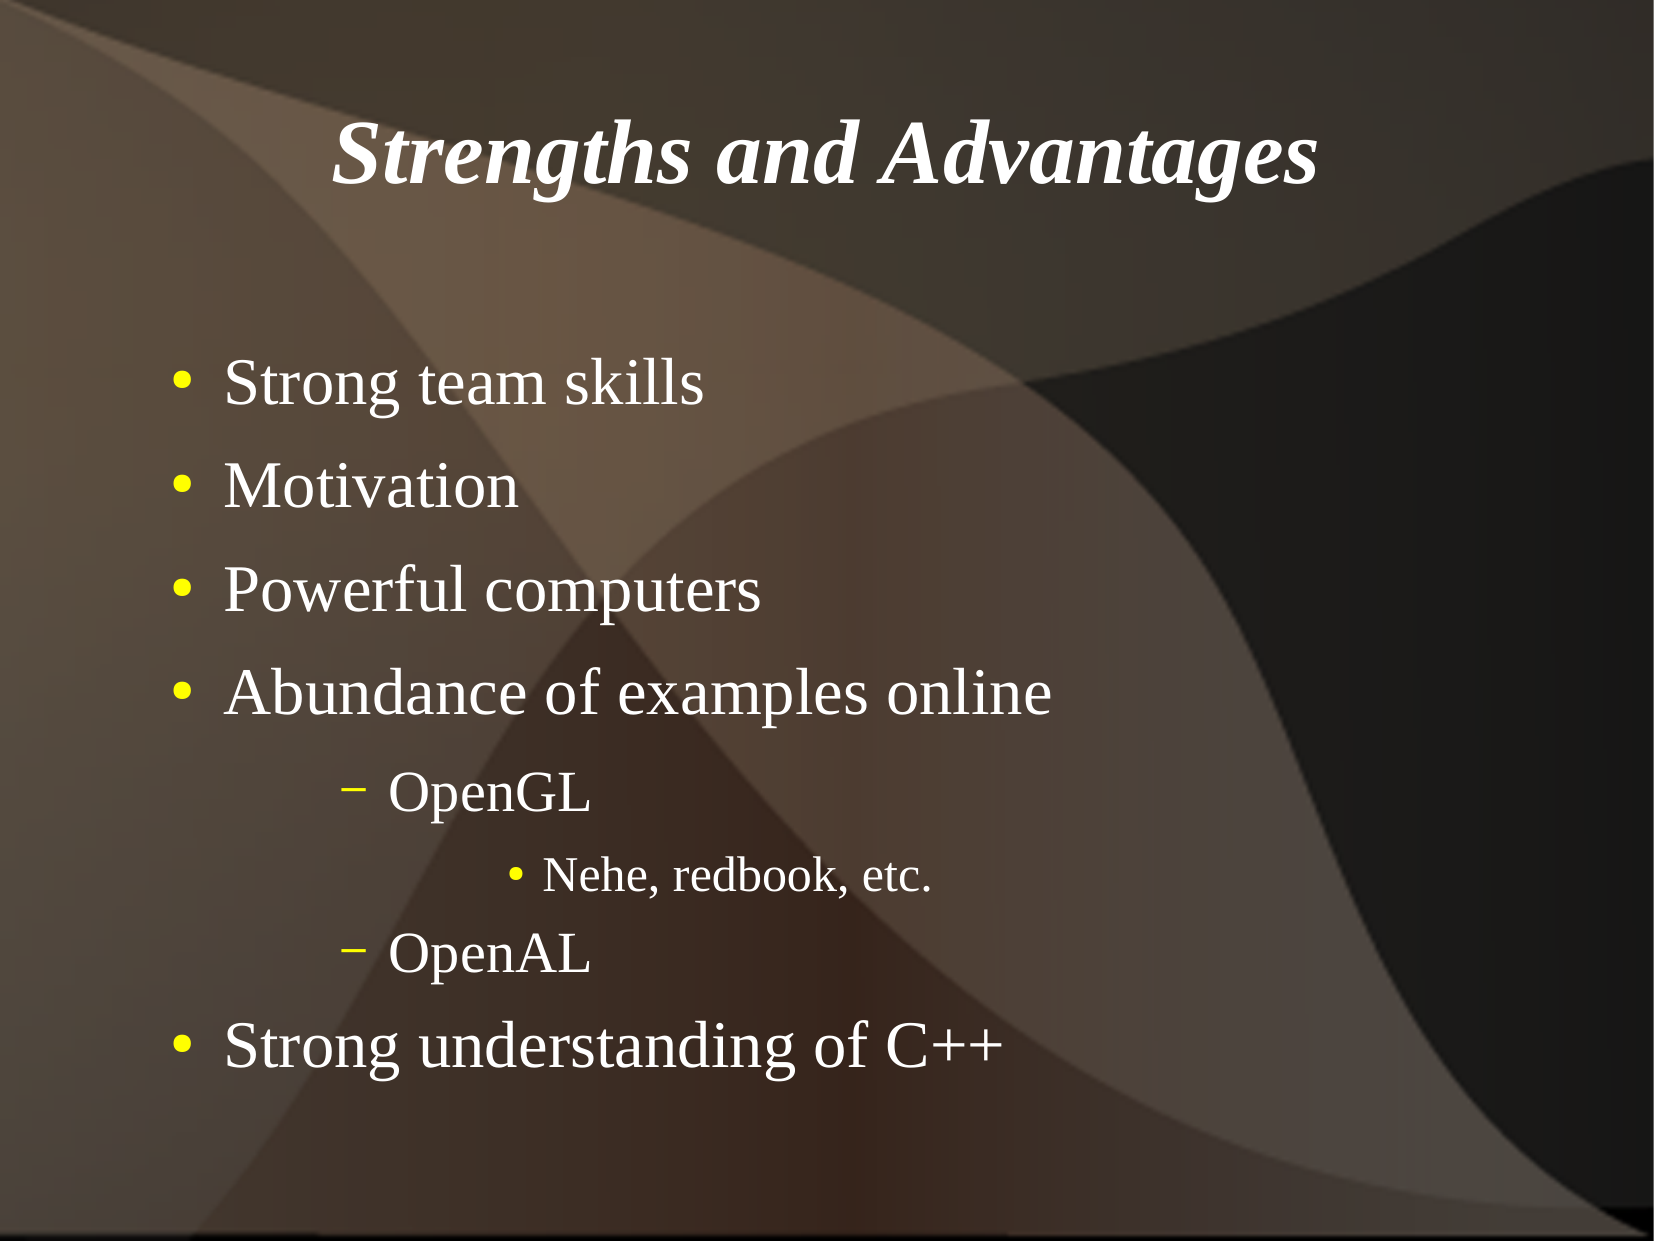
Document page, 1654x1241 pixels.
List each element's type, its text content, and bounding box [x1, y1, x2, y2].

list Strong team skills Motivation Powerful computers Abundance of examples online OpenGL Nehe, redbook, etc. OpenAL Strong understanding of C++ [152, 344, 1534, 1127]
picture [0, 0, 1654, 1241]
title Strengths and Advantages [82, 49, 1571, 257]
